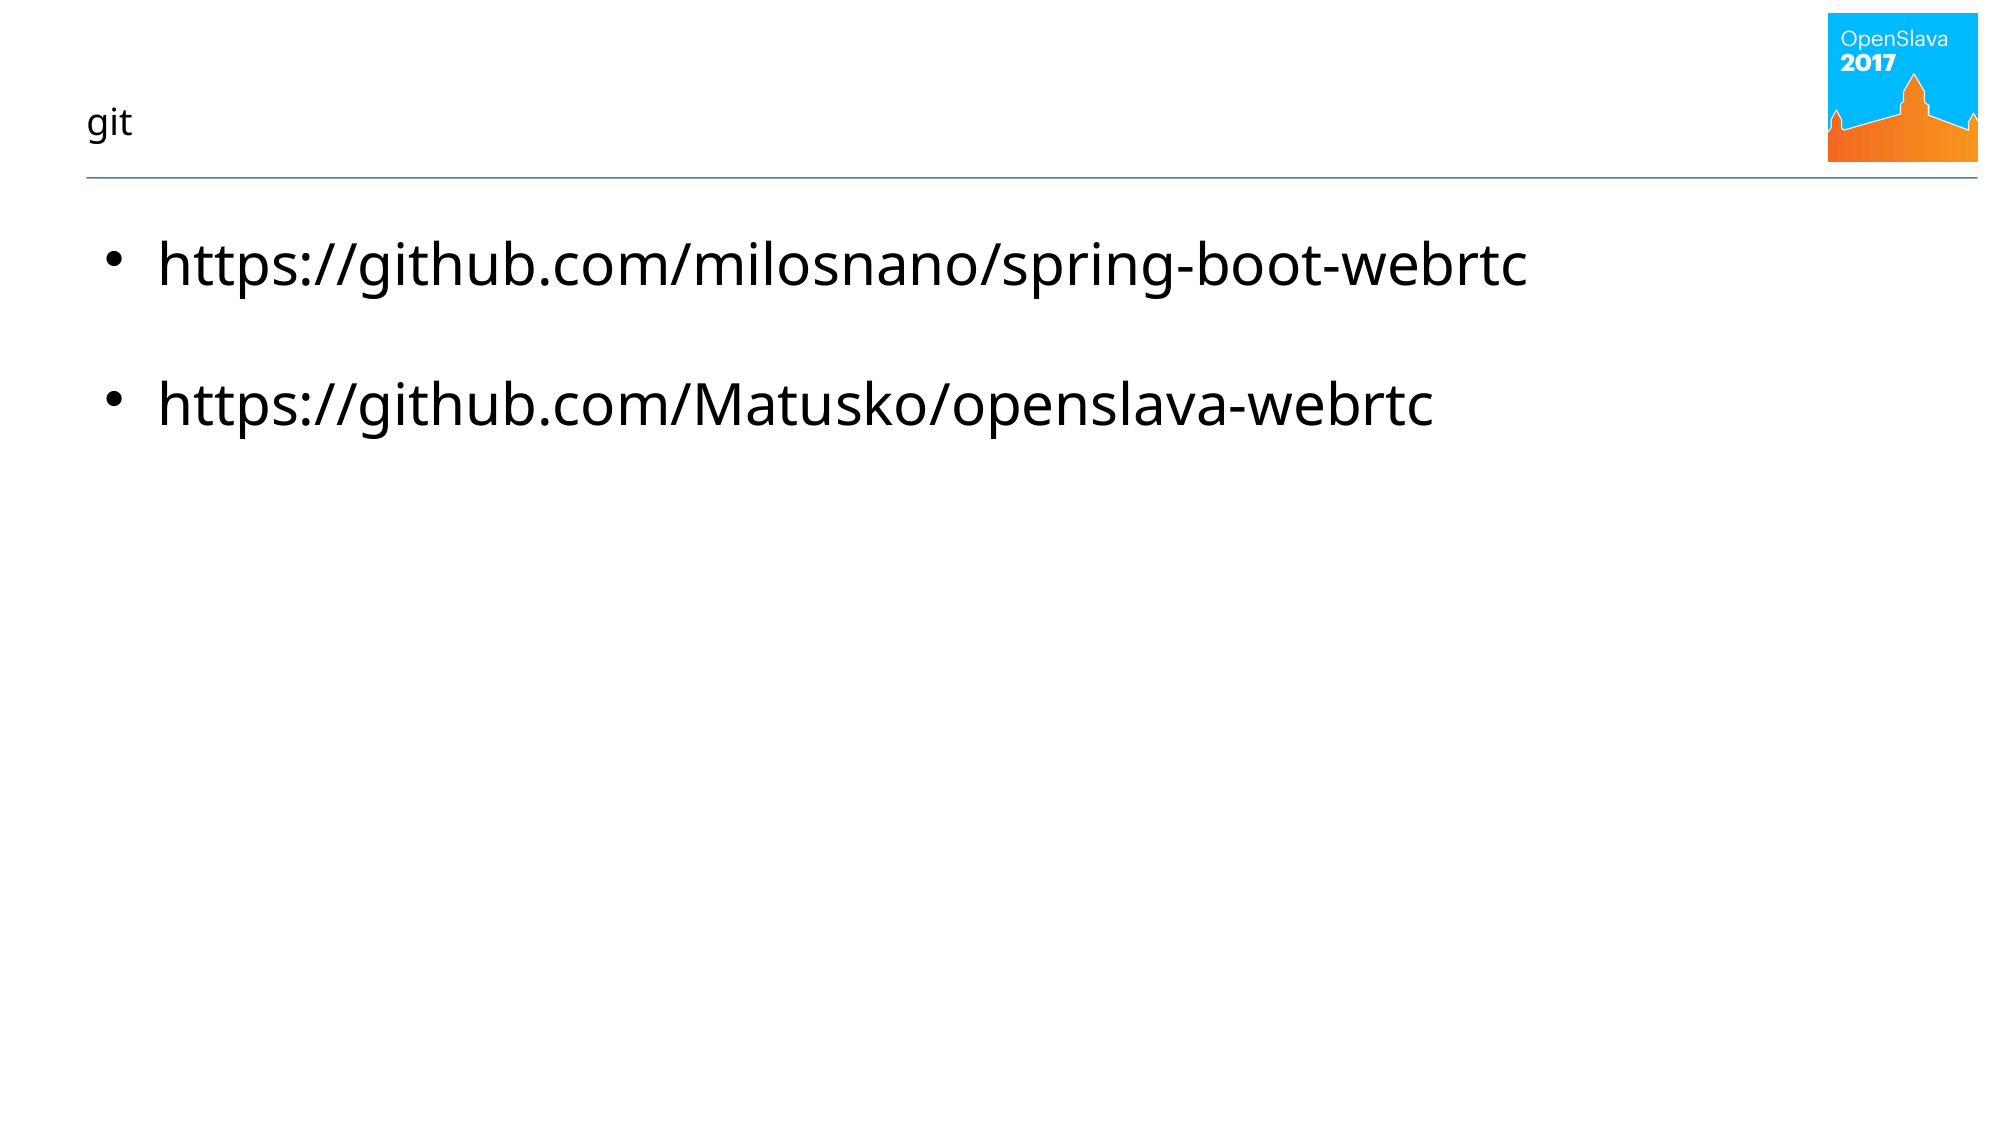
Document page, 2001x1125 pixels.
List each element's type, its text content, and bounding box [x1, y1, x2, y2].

picture [1884, 54, 1895, 71]
picture [1868, 37, 1882, 44]
picture [1941, 35, 1947, 45]
picture [1918, 37, 1924, 45]
picture [1829, 75, 1978, 162]
text_box git [86, 62, 1829, 178]
text_box https://github.com/milosnano/spring-boot-webrtc https://github.com/Matusko/openslava-webrtc [86, 226, 1829, 997]
picture [1873, 54, 1881, 71]
picture [1842, 54, 1871, 71]
